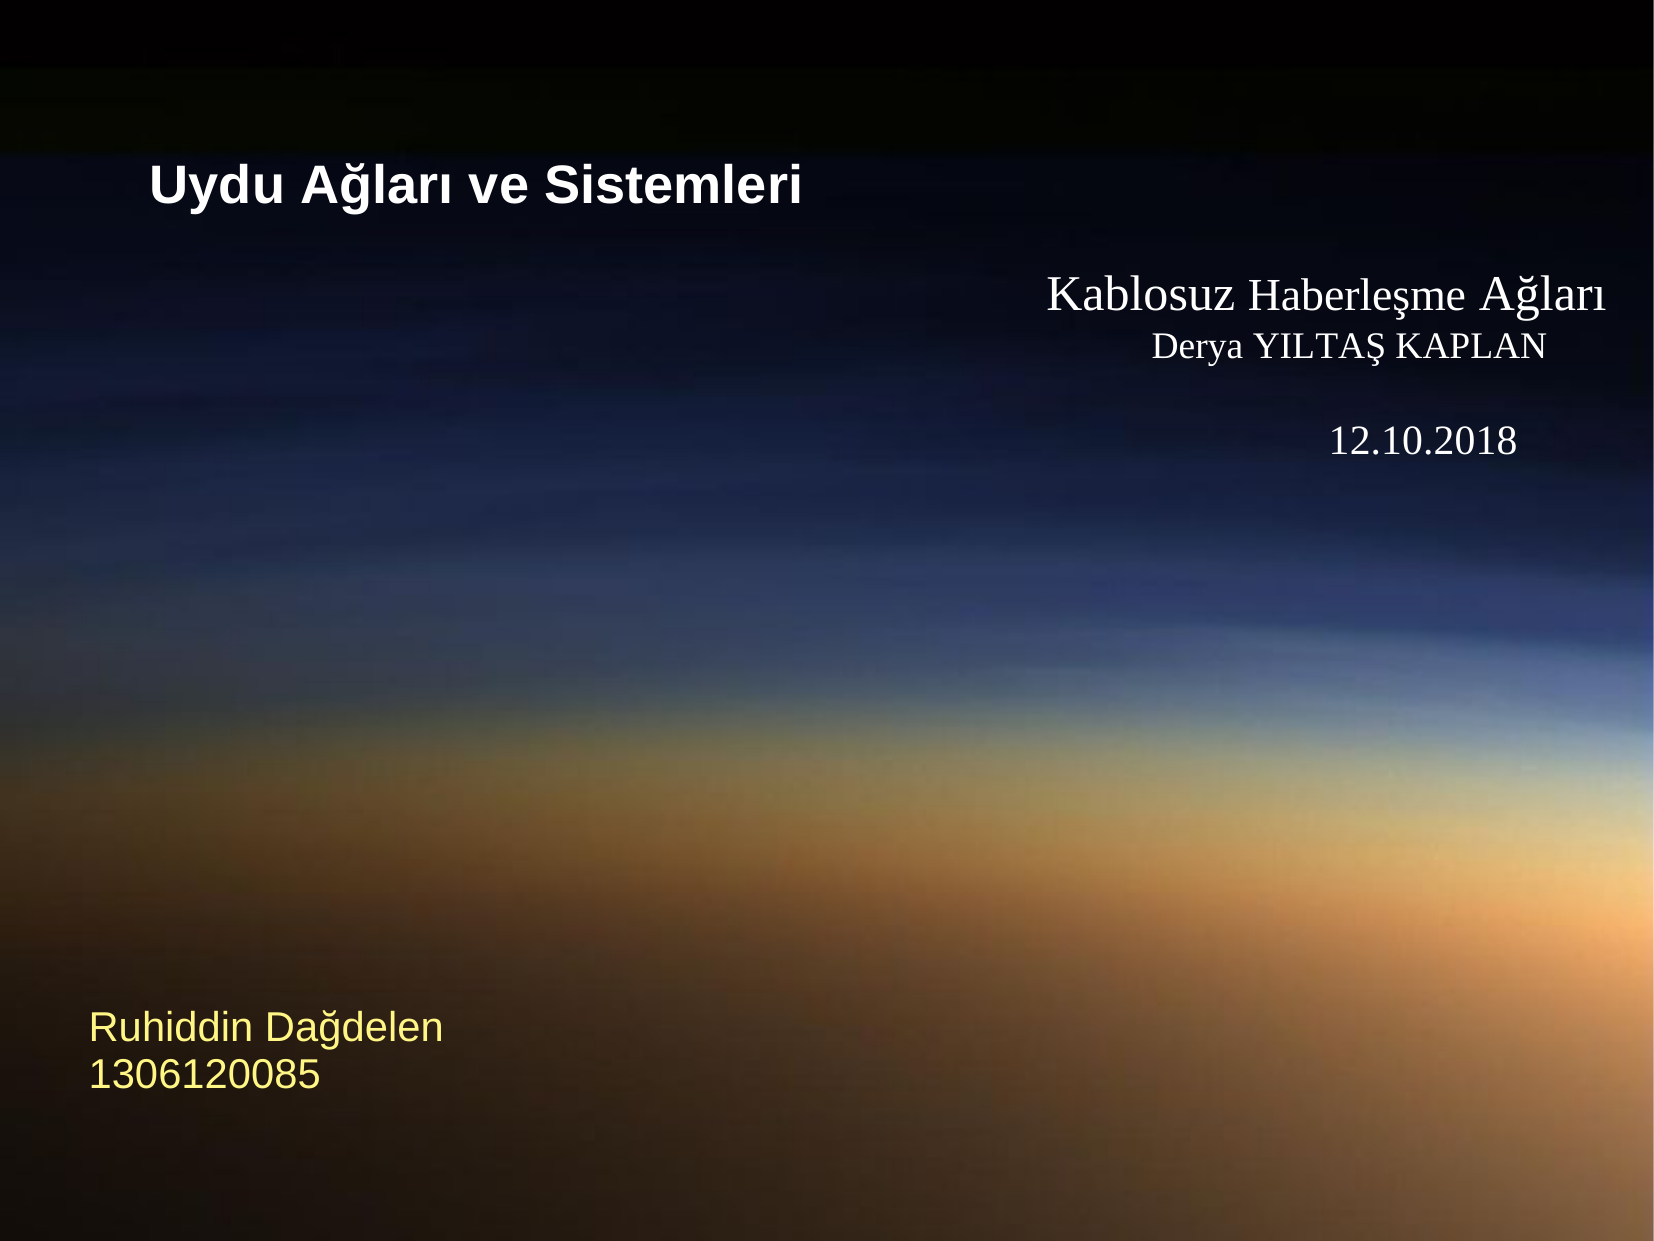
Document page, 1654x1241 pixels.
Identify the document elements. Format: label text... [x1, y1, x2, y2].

title Uydu Ağları ve Sistemleri [149, 118, 945, 252]
picture [0, 0, 1654, 1241]
text_box Derya YILTAŞ KAPLAN [1151, 324, 1595, 367]
text_box Ruhiddin Dağdelen 1306120085 [88, 1003, 650, 1097]
text_box 12.10.2018 [1328, 417, 1565, 464]
text_box Kablosuz Haberleşme Ağları [1046, 265, 1654, 377]
